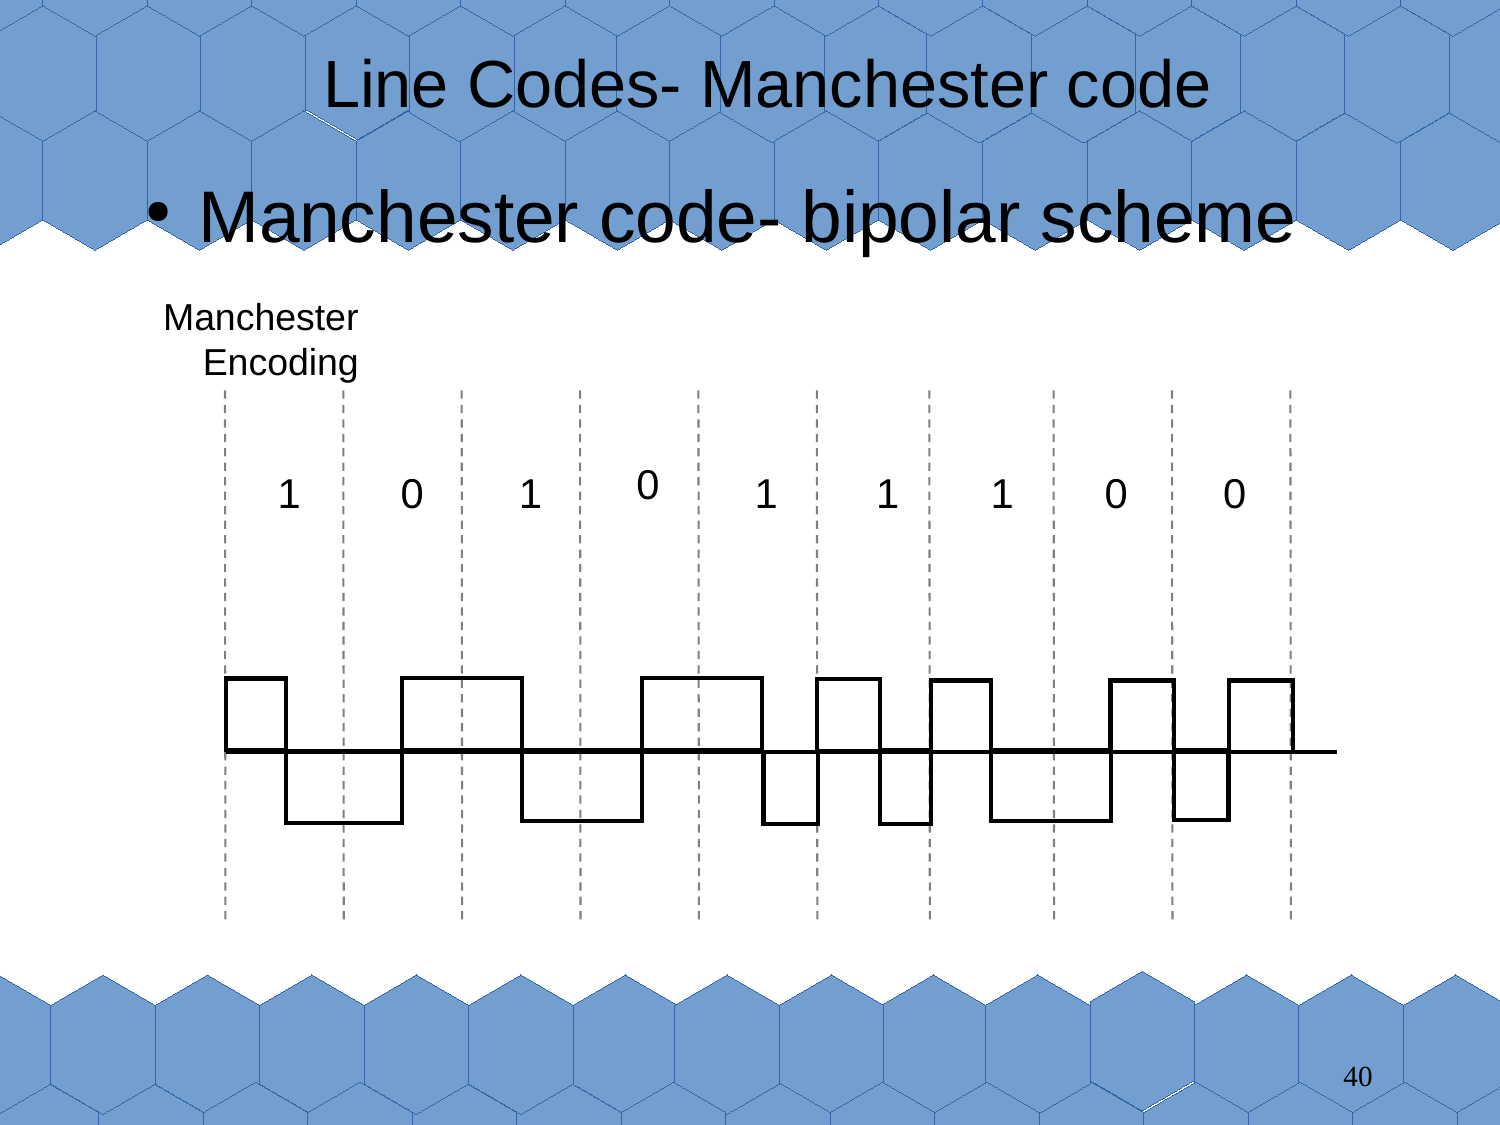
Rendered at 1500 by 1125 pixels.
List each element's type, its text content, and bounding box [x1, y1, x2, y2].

list Manchester code- bipolar scheme [112, 162, 1388, 1025]
text_box 1 [739, 460, 793, 525]
text_box 1 [975, 460, 1034, 525]
text_box 1 [504, 460, 558, 525]
text_box 1 [861, 460, 915, 525]
text_box 1 [262, 460, 313, 525]
text_box Manchester Encoding [99, 285, 374, 391]
text_box 0 [1089, 460, 1143, 525]
text_box 0 [1208, 460, 1262, 525]
title Line Codes- Manchester code [112, 0, 1388, 162]
text_box 0 [385, 460, 439, 525]
text_box <number> [1074, 1050, 1388, 1125]
text_box 0 [621, 450, 675, 516]
